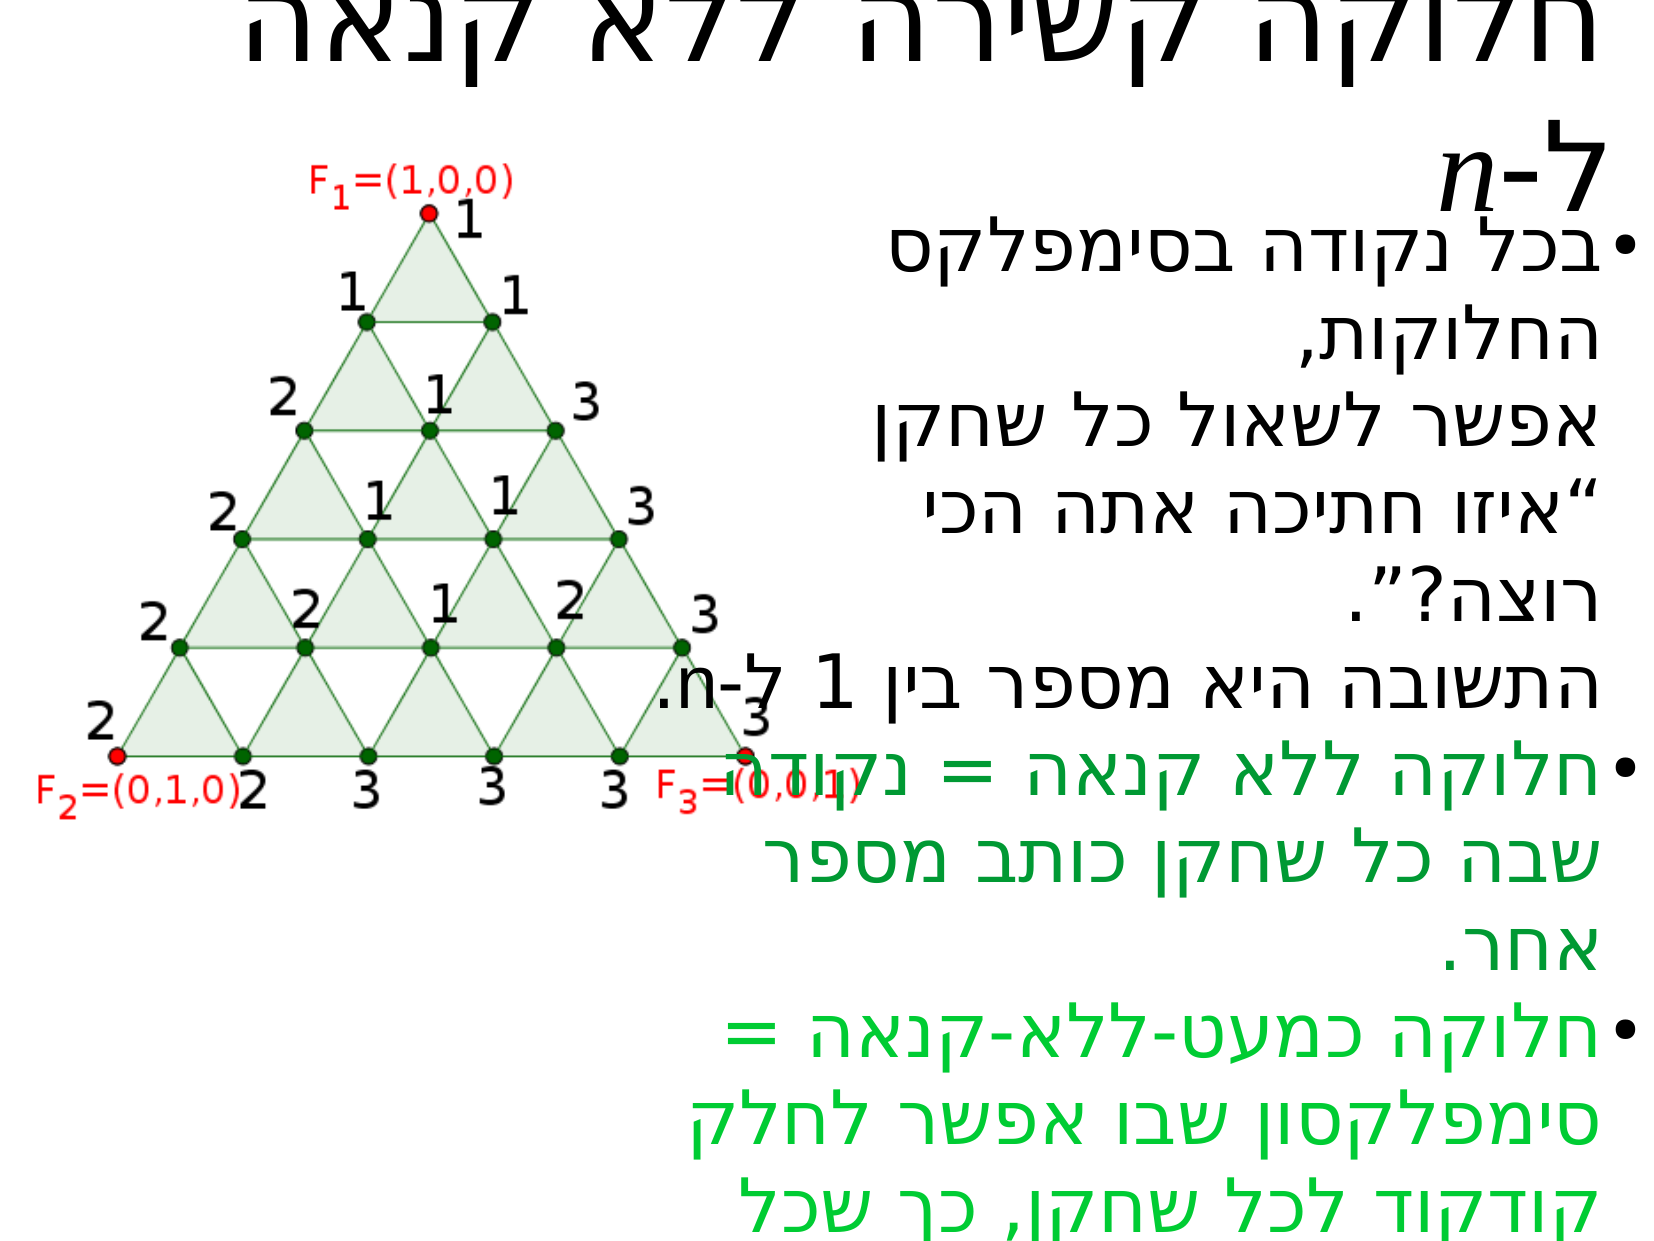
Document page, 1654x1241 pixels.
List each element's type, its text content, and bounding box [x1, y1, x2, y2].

text_box בכל נקודה בסימפלקס החלוקות, אפשר לשאול כל שחקן “איזו חתיכה אתה הכי רוצה?”. התשובה היא מספר בין 1 ל-n. חלוקה ללא קנאה = נקודה שבה כל שחקן כותב מספר אחר. חלוקה כמעט-ללא-קנאה = סימפלקסון שבו אפשר לחלק קודקוד לכל שחקן, כך שכל שחקן כתב על הקודקוד שלו מספר אחר. [630, 195, 1654, 1209]
picture [30, 166, 863, 826]
title חלוקה קשירה ללא קנאה ל-n [30, 7, 1654, 166]
